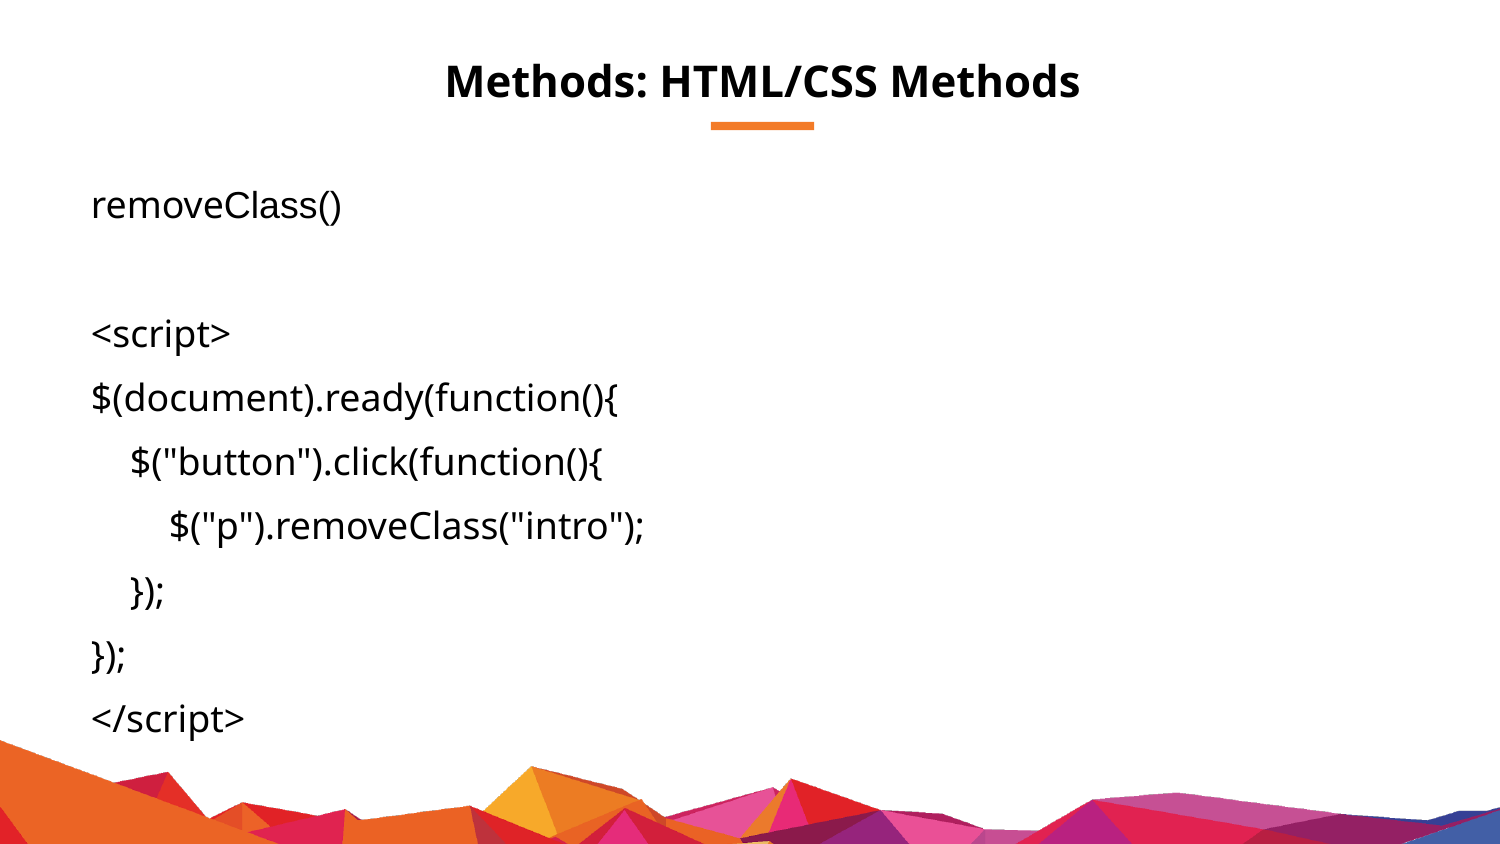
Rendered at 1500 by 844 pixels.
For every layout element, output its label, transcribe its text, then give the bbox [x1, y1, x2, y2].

title Methods: HTML/CSS Methods [94, 39, 1431, 110]
picture [0, 740, 1500, 844]
text_box removeClass() <script> $(document).ready(function(){ $("button").click(function(){ $("p").removeClass("intro"); }); }); </script> [75, 159, 1426, 816]
